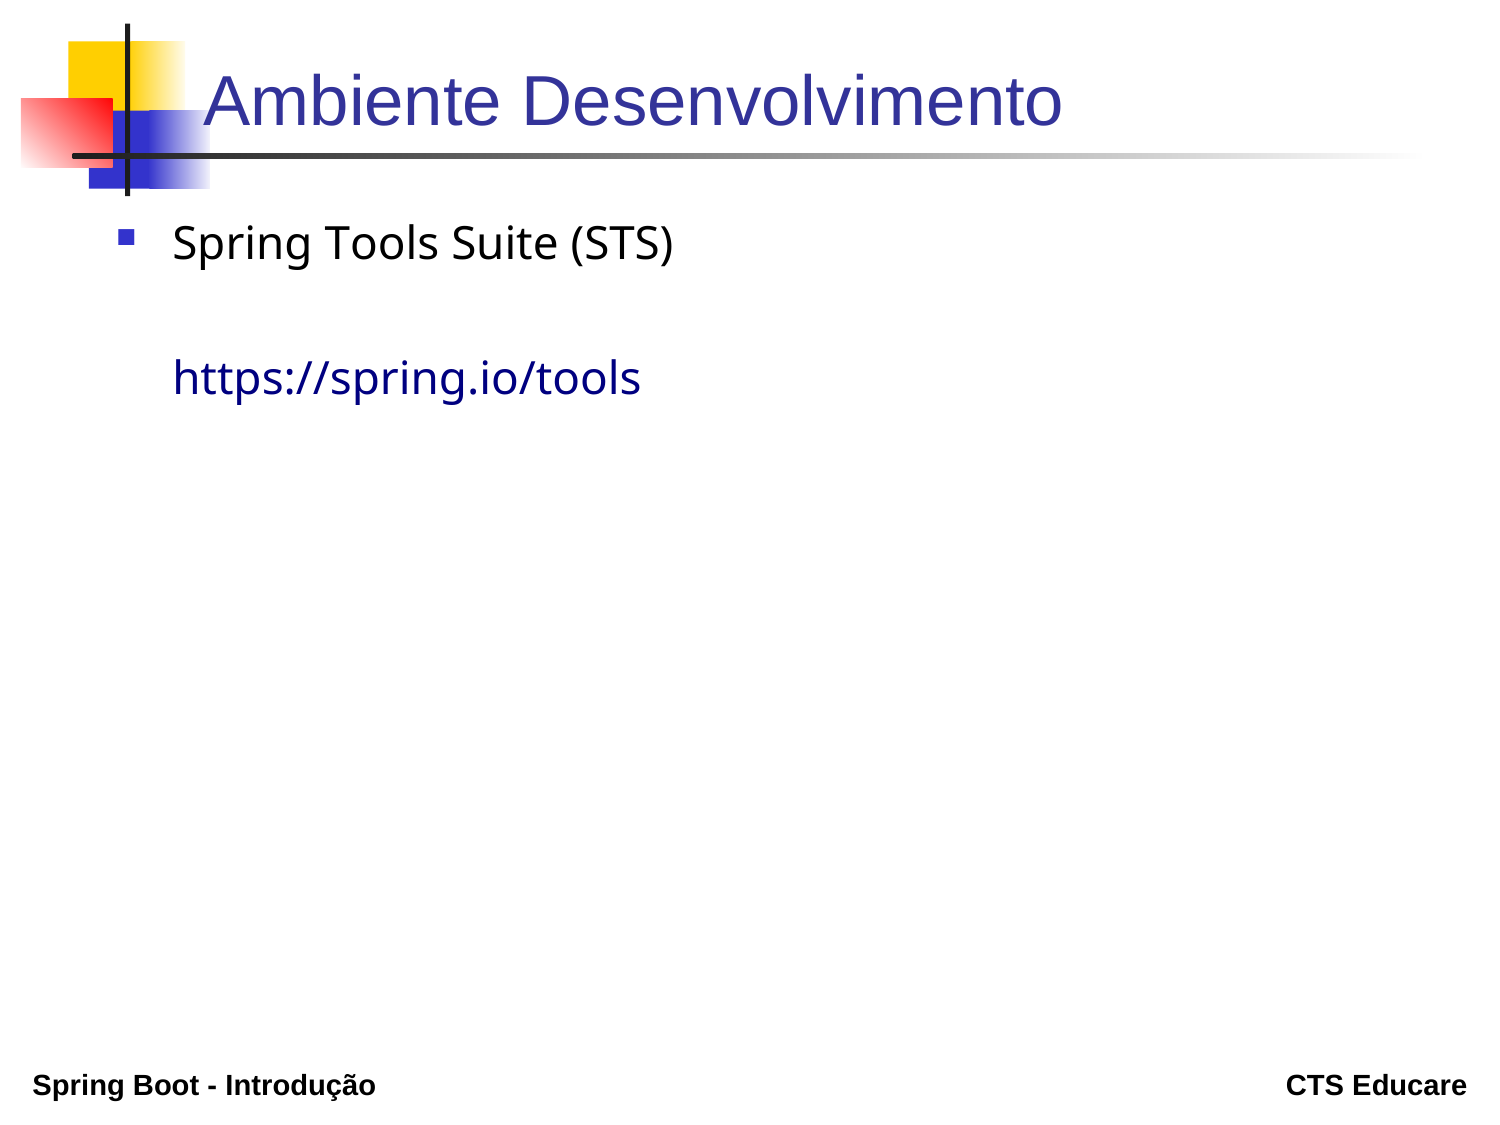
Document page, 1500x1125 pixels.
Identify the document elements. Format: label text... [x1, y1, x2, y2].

title Ambiente Desenvolvimento [188, 46, 1468, 149]
list Spring Tools Suite (STS) https://spring.io/tools [100, 206, 1447, 1024]
